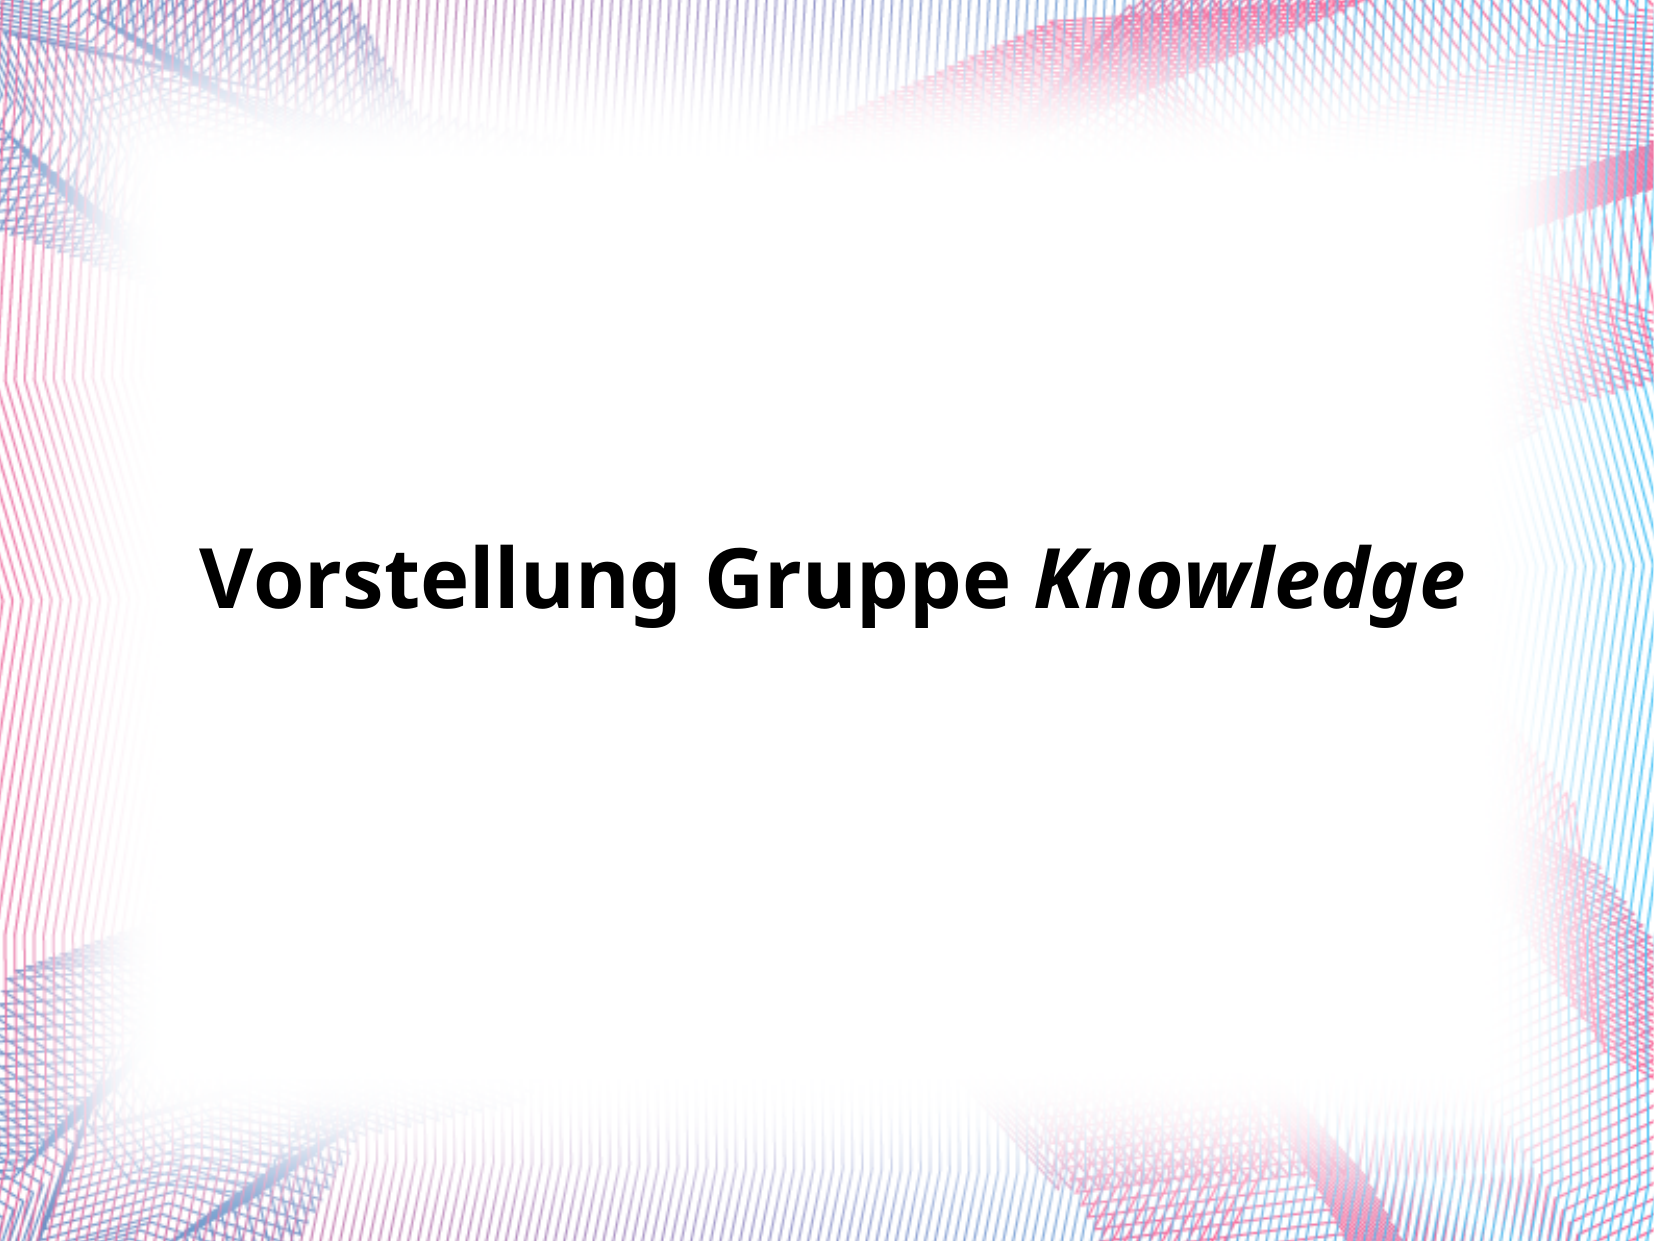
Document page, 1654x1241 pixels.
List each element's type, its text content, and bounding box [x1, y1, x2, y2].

title Vorstellung Gruppe Knowledge [88, 472, 1577, 680]
picture [0, 0, 1654, 1241]
